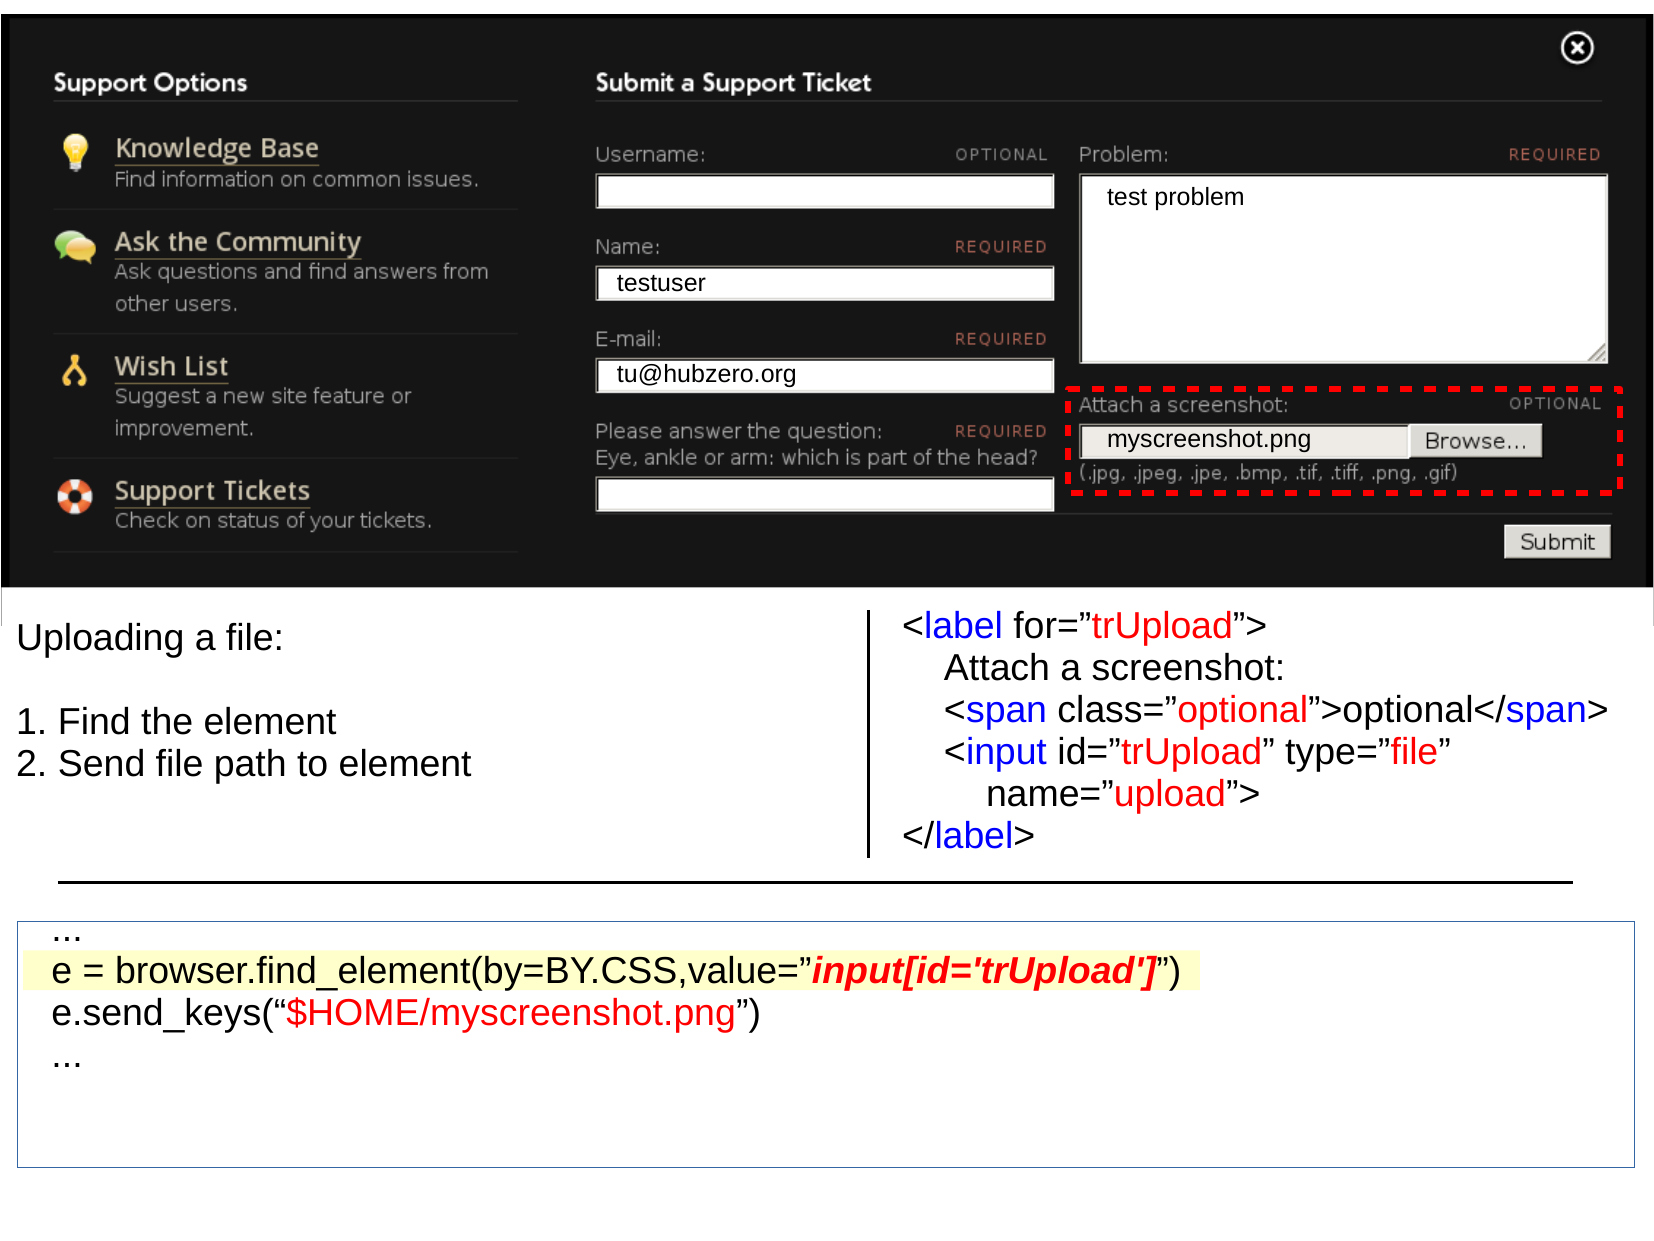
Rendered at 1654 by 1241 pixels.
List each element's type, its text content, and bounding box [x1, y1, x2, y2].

text_box Uploading a file: 1. Find the element 2. Send file path to element [1, 609, 487, 792]
text_box test problem [1092, 175, 1261, 219]
text_box <label for=”trUpload”> Attach a screenshot: <span class=”optional”>optional</span> <input id=”trUpload” type=”file” name=”upload”> </label> [887, 597, 1624, 865]
text_box ... e = browser.find_element(by=BY.CSS,value=”input[id='trUpload']”) e.send_keys(“$HOME/myscreenshot.png”) ... [36, 900, 1636, 1084]
text_box myscreenshot.png [1092, 417, 1327, 461]
text_box tu@hubzero.org [602, 352, 813, 396]
text_box [1, 587, 1654, 1212]
picture [1, 14, 1654, 587]
text_box testuser [602, 260, 722, 304]
